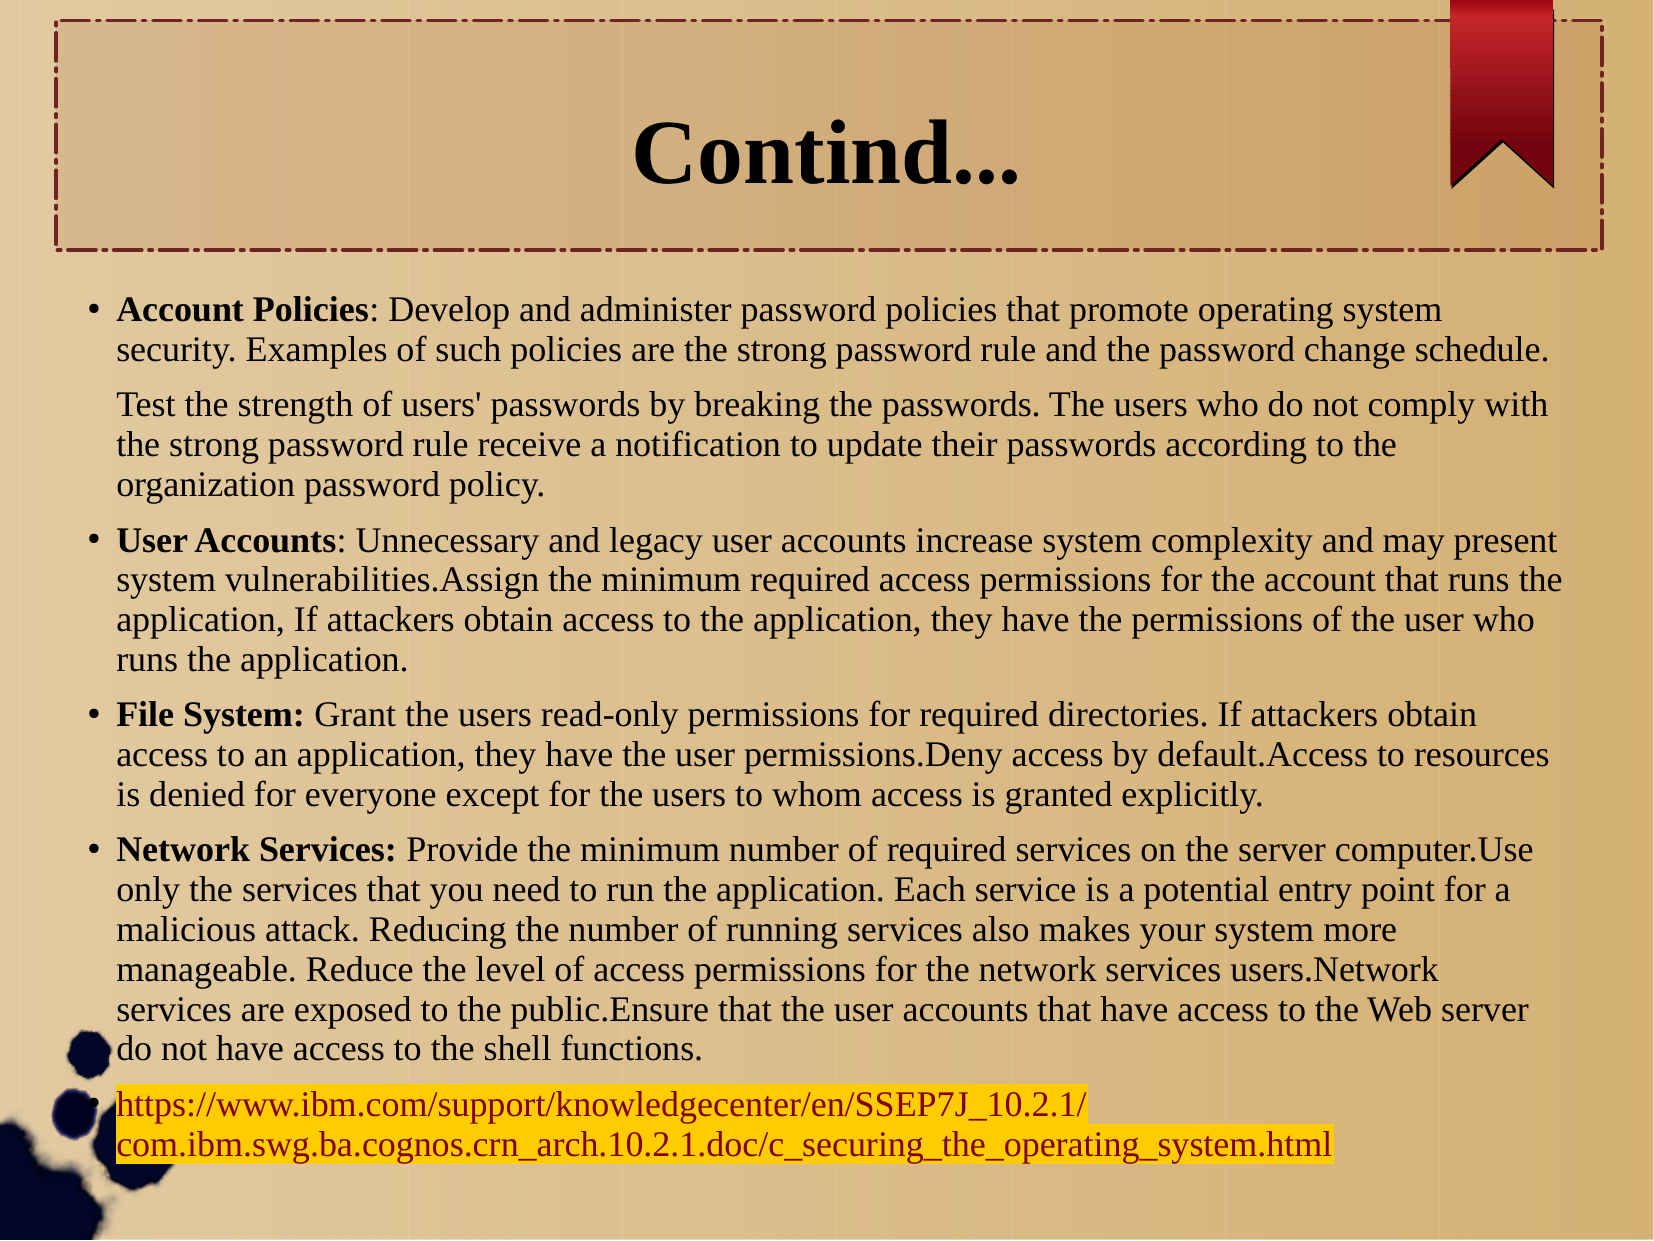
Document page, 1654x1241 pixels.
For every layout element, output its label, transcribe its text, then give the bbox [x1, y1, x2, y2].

title Contind... [82, 49, 1571, 257]
list Account Policies: Develop and administer password policies that promote operating system security. Examples of such policies are the strong password rule and the password change schedule. Test the strength of users' passwords by breaking the passwords. The users who do not comply with the strong password rule receive a notification to update their passwords according to the organization password policy. User Accounts: Unnecessary and legacy user accounts increase system complexity and may present system vulnerabilities.Assign the minimum required access permissions for the account that runs the application, If attackers obtain access to the application, they have the permissions of the user who runs the application. File System: Grant the users read-only permissions for required directories. If attackers obtain access to an application, they have the user permissions.Deny access by default.Access to resources is denied for everyone except for the users to whom access is granted explicitly. Network Services: Provide the minimum number of required services on the server computer.Use only the services that you need to run the application. Each service is a potential entry point for a malicious attack. Reducing the number of running services also makes your system more manageable. Reduce the level of access permissions for the network services users.Network services are exposed to the public.Ensure that the user accounts that have access to the Web server do not have access to the shell functions. https://www.ibm.com/support/knowledgecenter/en/SSEP7J_10.2.1/com.ibm.swg.ba.cognos.crn_arch.10.2.1.doc/c_securing_the_operating_system.html [78, 289, 1567, 1181]
